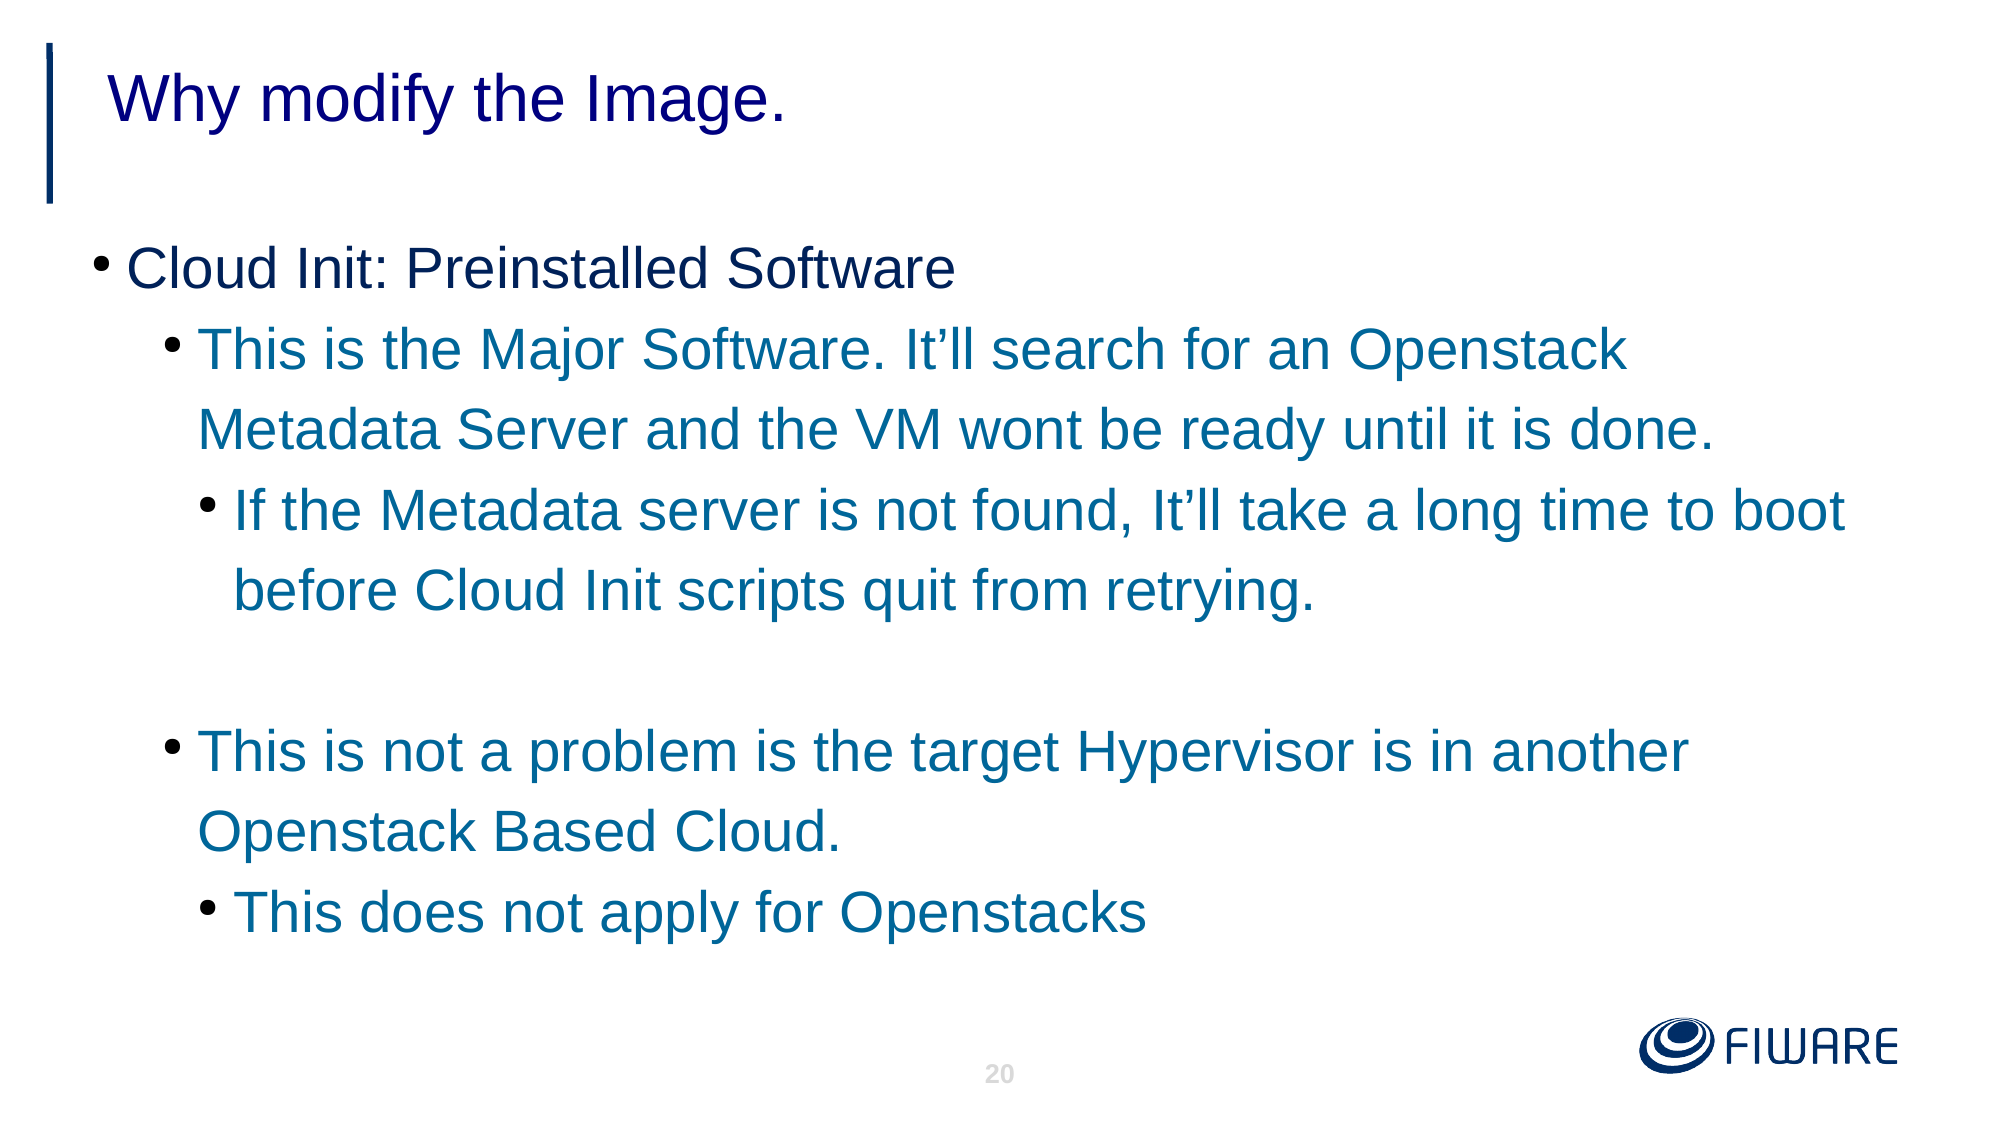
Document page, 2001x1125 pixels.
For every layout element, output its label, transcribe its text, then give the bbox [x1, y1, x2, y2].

text_box Cloud Init: Preinstalled Software This is the Major Software. It’ll search for an Openstack Metadata Server and the VM wont be ready until it is done. If the Metadata server is not found, It’ll take a long time to boot before Cloud Init scripts quit from retrying. This is not a problem is the target Hypervisor is in another Openstack Based Cloud. This does not apply for Openstacks [76, 212, 1902, 952]
slide_number <number> [887, 1042, 1113, 1103]
title Why modify the Image. [92, 47, 1704, 250]
picture [1635, 1012, 1905, 1077]
